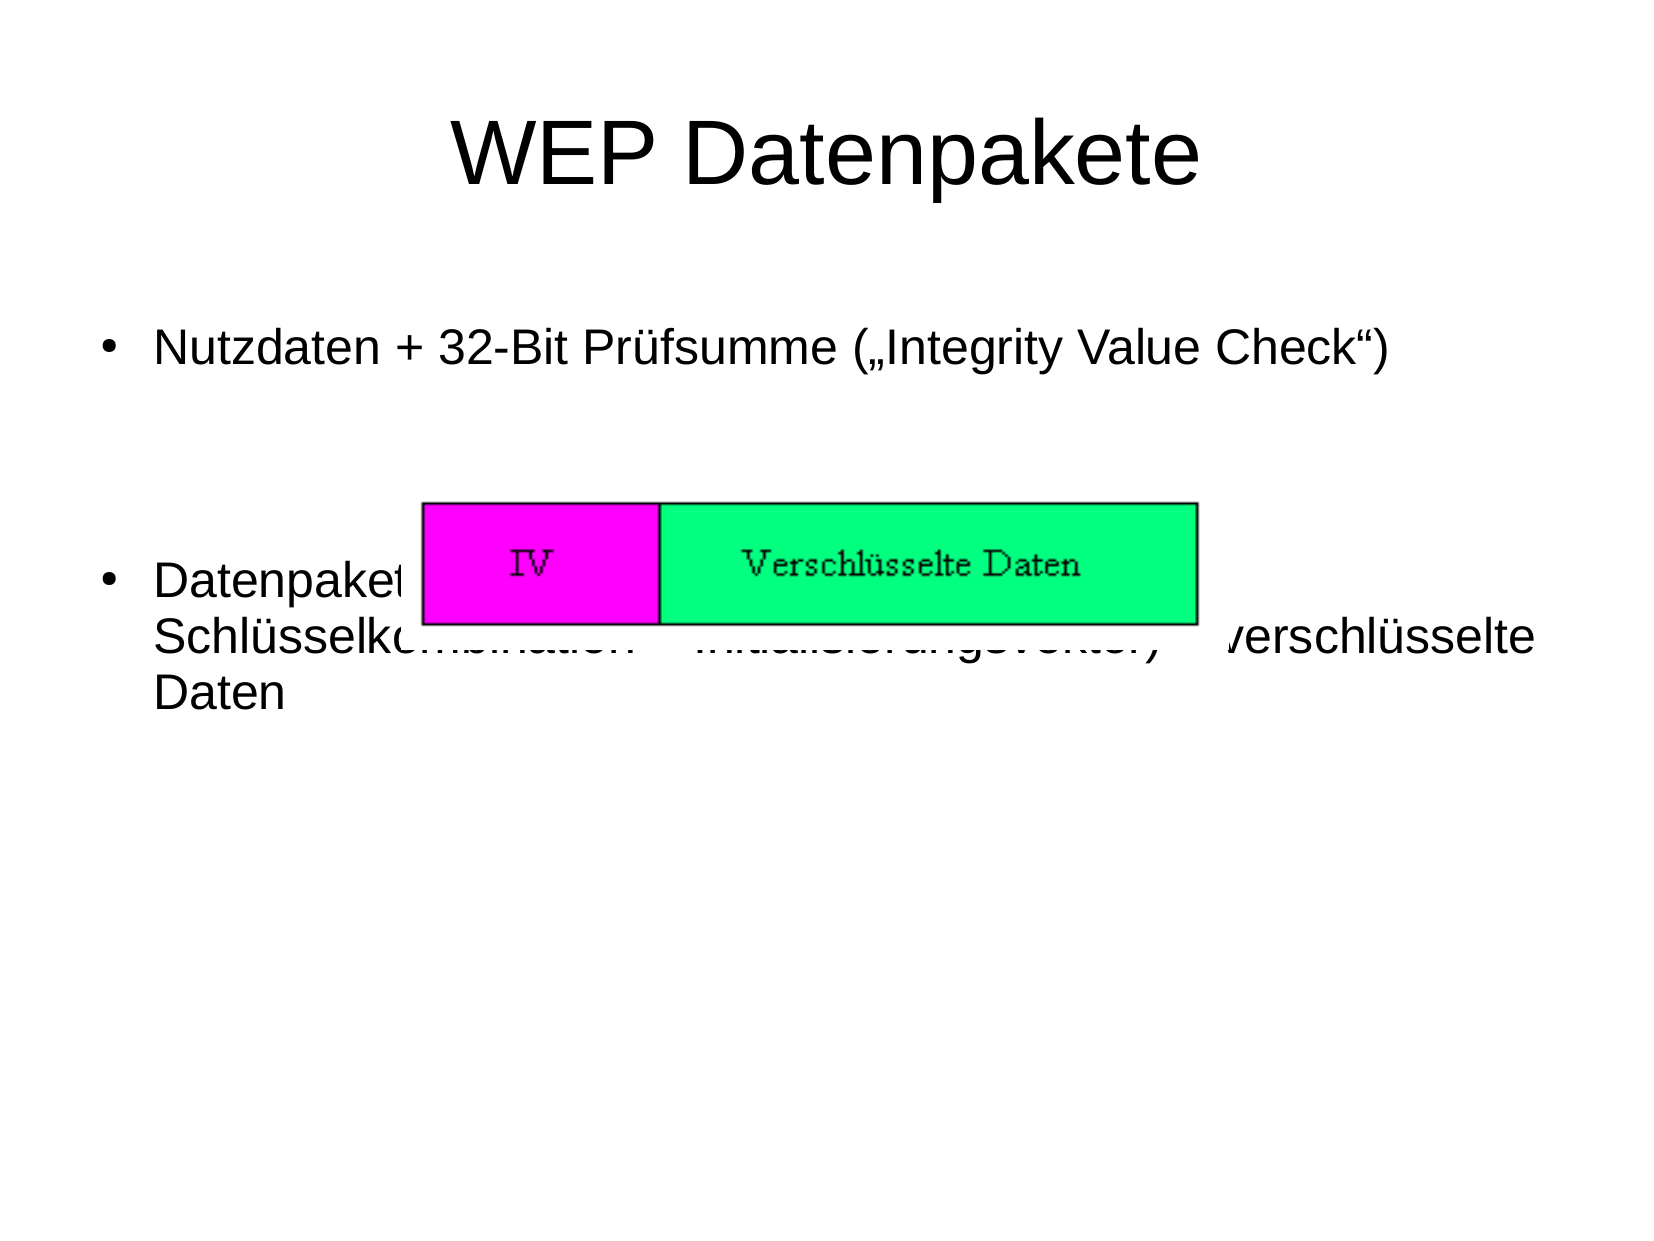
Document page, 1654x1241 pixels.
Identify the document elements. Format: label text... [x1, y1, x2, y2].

picture [401, 484, 1229, 650]
list Nutzdaten + 32-Bit Prüfsumme („Integrity Value Check“) Datenpaket: 32-Bit Prüffolge (mittels IV-WEP-Schlüsselkombination + Initialisierungsvektor) + verschlüsselte Daten [82, 318, 1571, 1039]
title WEP Datenpakete [82, 49, 1571, 257]
